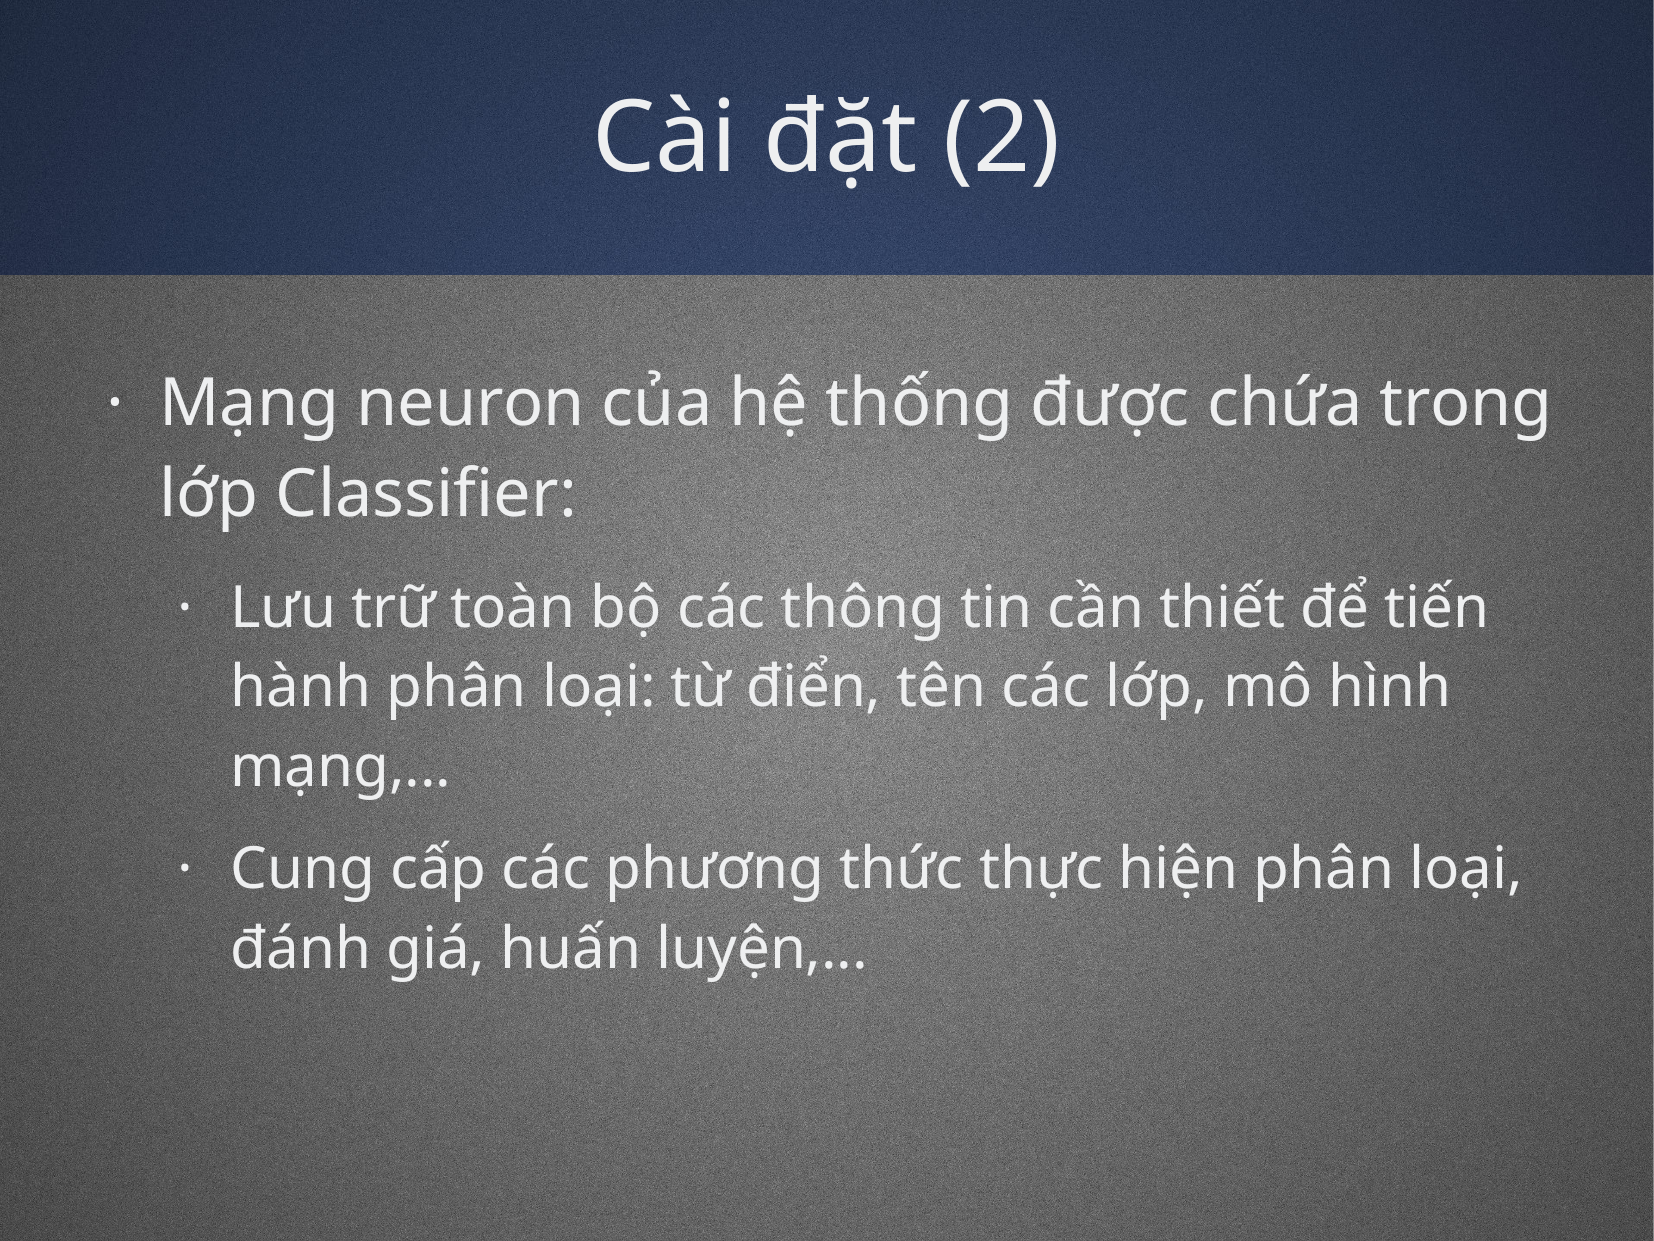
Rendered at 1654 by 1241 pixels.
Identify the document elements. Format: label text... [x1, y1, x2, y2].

list Mạng neuron của hệ thống được chứa trong lớp Classifier: Lưu trữ toàn bộ các thông tin cần thiết để tiến hành phân loại: từ điển, tên các lớp, mô hình mạng,... Cung cấp các phương thức thực hiện phân loại, đánh giá, huấn luyện,... [88, 354, 1565, 1063]
title Cài đặt (2) [88, 29, 1565, 237]
picture [0, 0, 1654, 1241]
